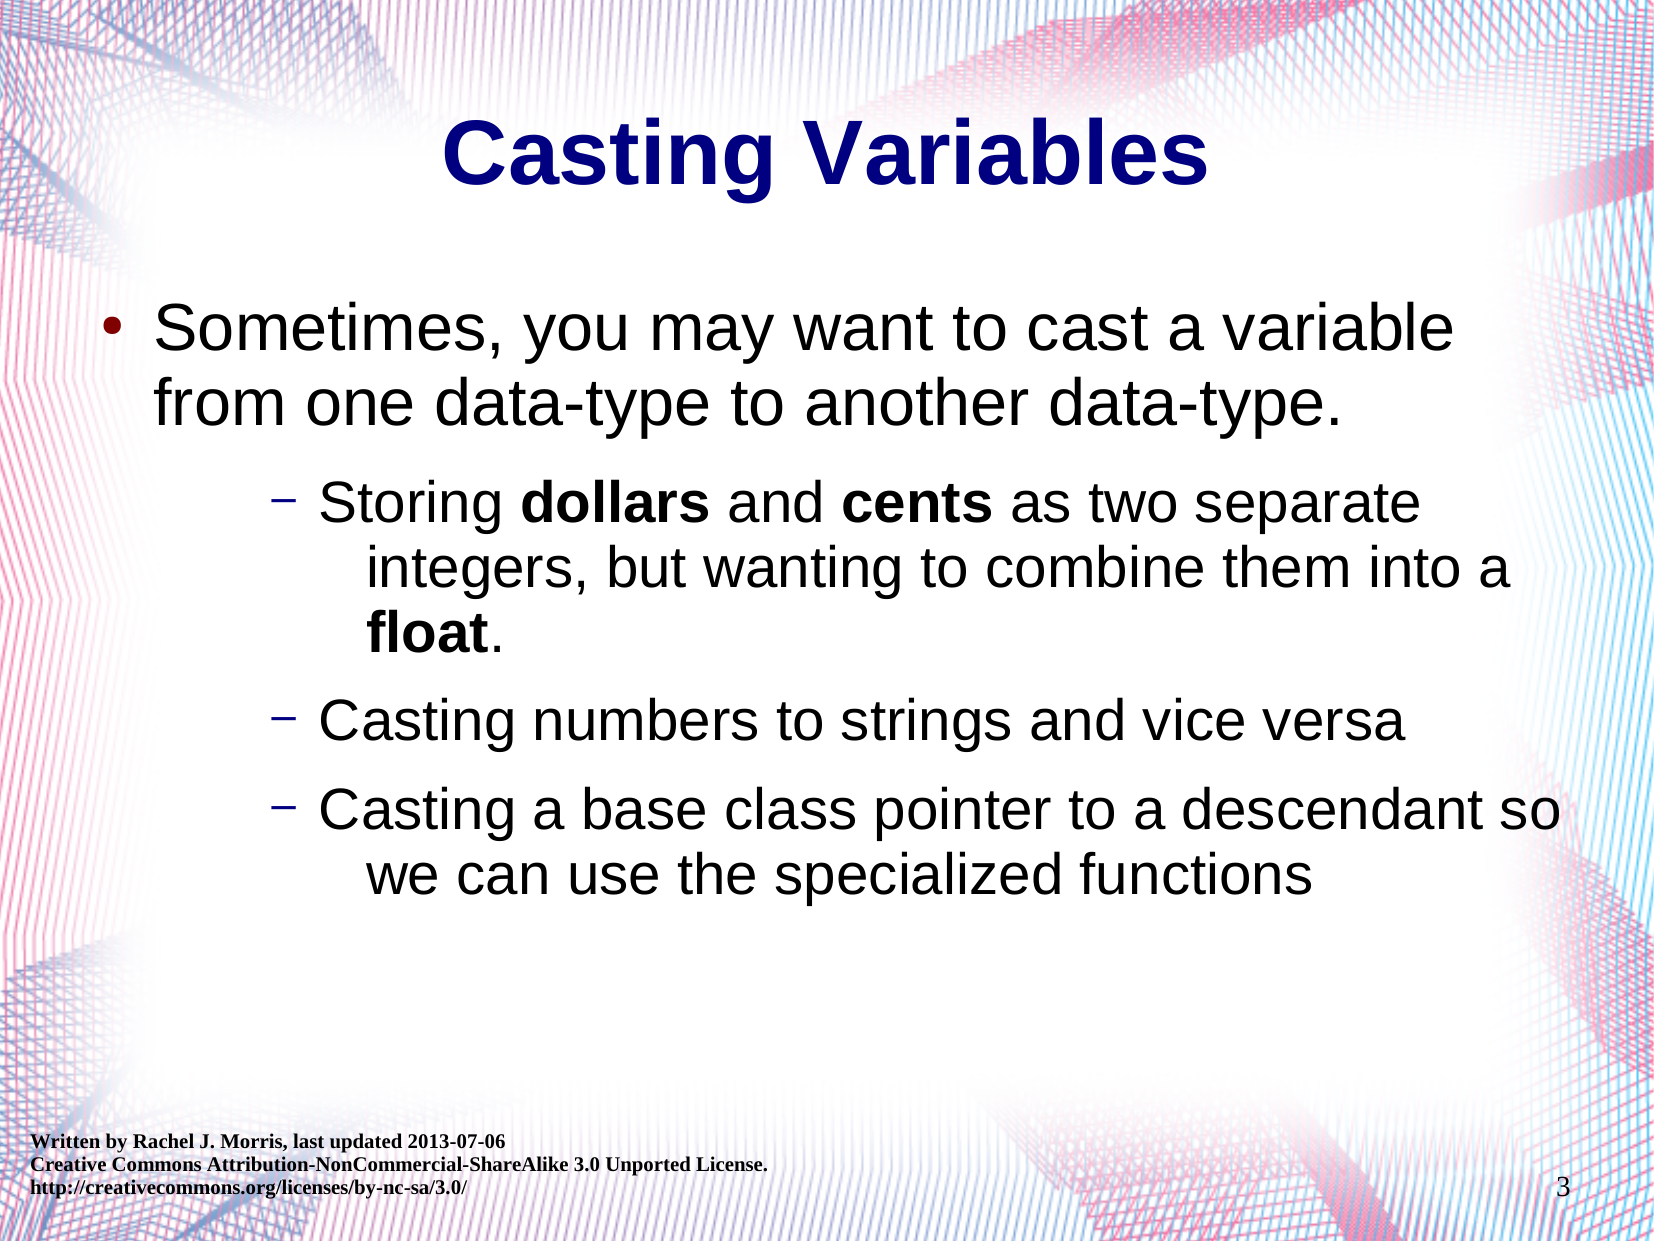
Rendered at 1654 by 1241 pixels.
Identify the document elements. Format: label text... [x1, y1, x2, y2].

picture [0, 0, 1654, 1241]
title Casting Variables [82, 49, 1571, 257]
list Sometimes, you may want to cast a variable from one data-type to another data-type. Storing dollars and cents as two separate integers, but wanting to combine them into a float. Casting numbers to strings and vice versa Casting a base class pointer to a descendant so we can use the specialized functions [82, 290, 1571, 1010]
